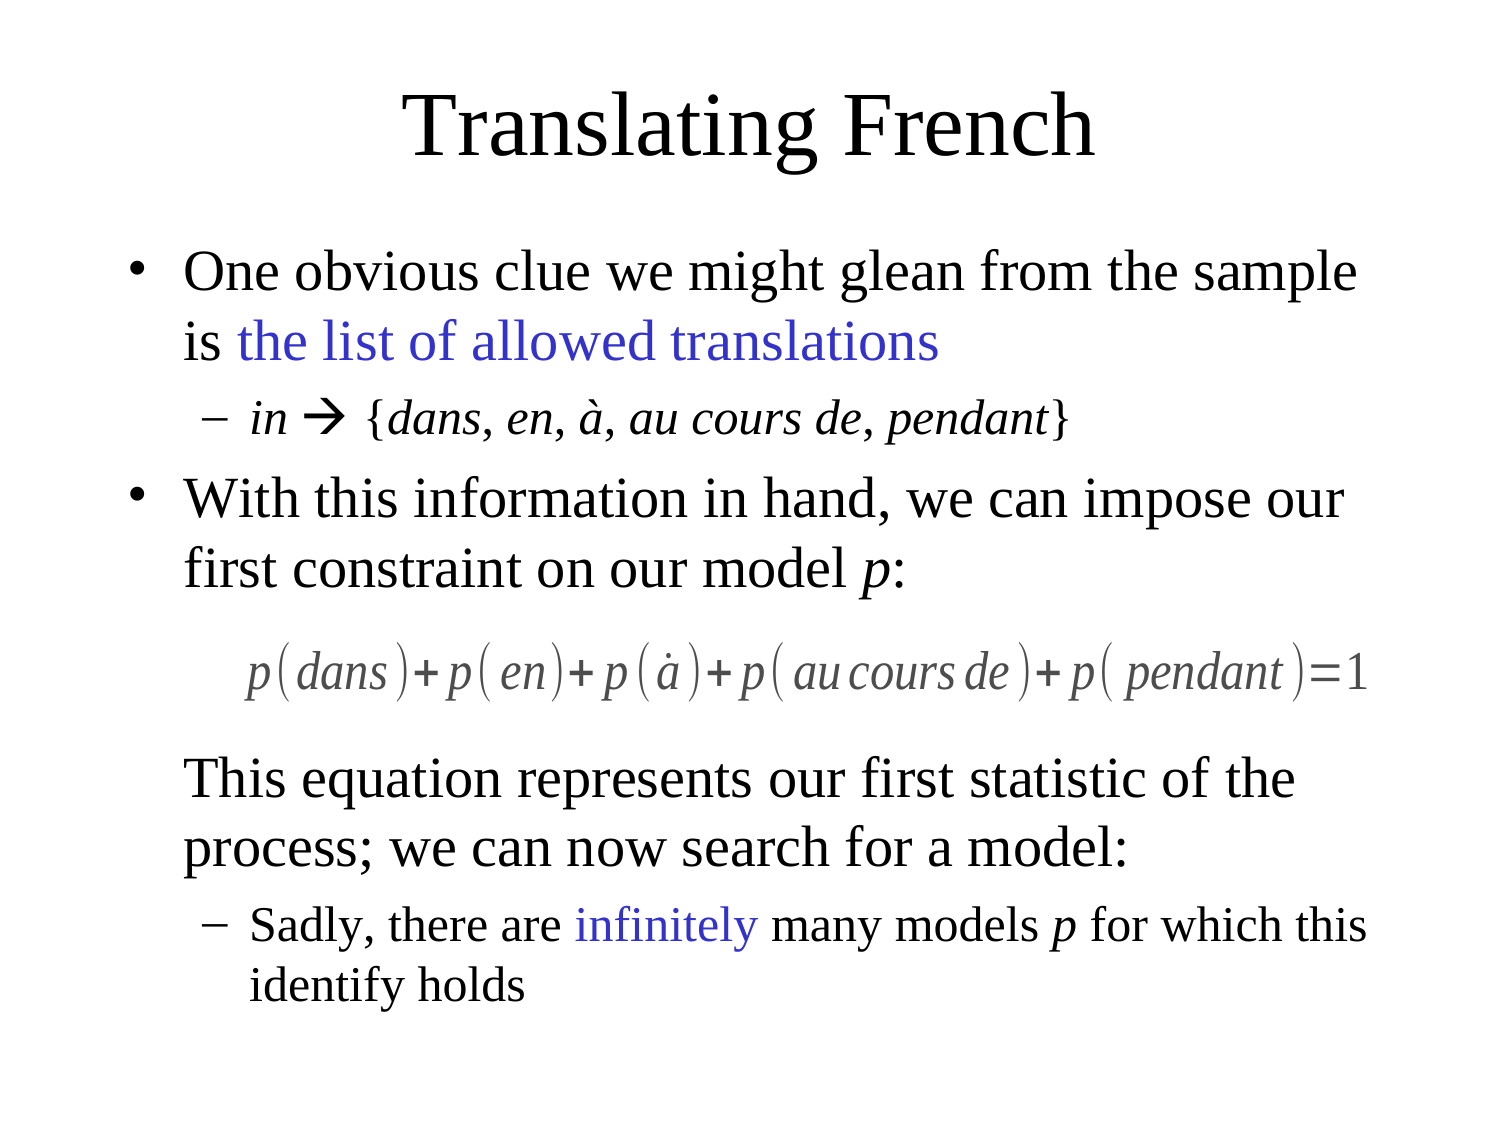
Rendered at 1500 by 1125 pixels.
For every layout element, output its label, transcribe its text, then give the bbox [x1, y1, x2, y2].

chart [229, 637, 1388, 704]
list One obvious clue we might glean from the sample is the list of allowed translations in  {dans, en, à, au cours de, pendant} With this information in hand, we can impose our first constraint on our model p: This equation represents our first statistic of the process; we can now search for a model: Sadly, there are infinitely many models p for which this identify holds [112, 224, 1388, 1101]
title Translating French [112, 24, 1388, 213]
